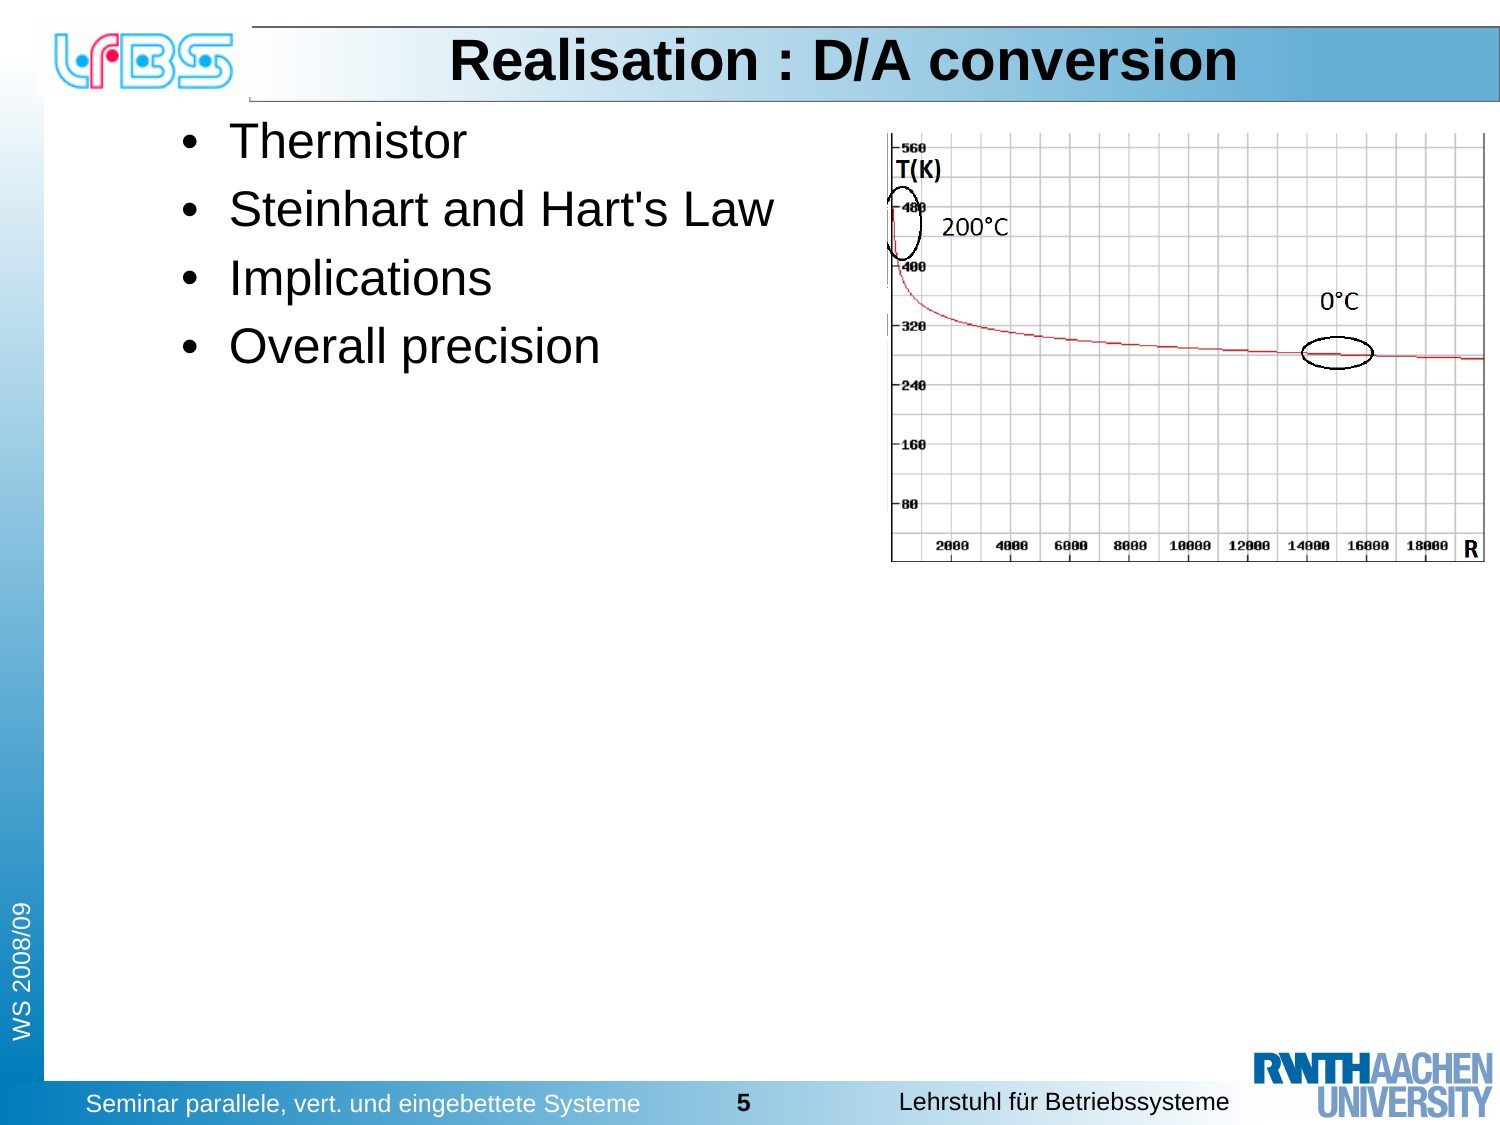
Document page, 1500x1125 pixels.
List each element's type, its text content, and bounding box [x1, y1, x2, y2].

list Thermistor Steinhart and Hart's Law Implications Overall precision [133, 113, 1459, 1071]
picture [1254, 1052, 1493, 1118]
title Realisation : D/A conversion [242, 0, 1447, 113]
picture [36, 18, 242, 97]
picture [887, 133, 1488, 565]
